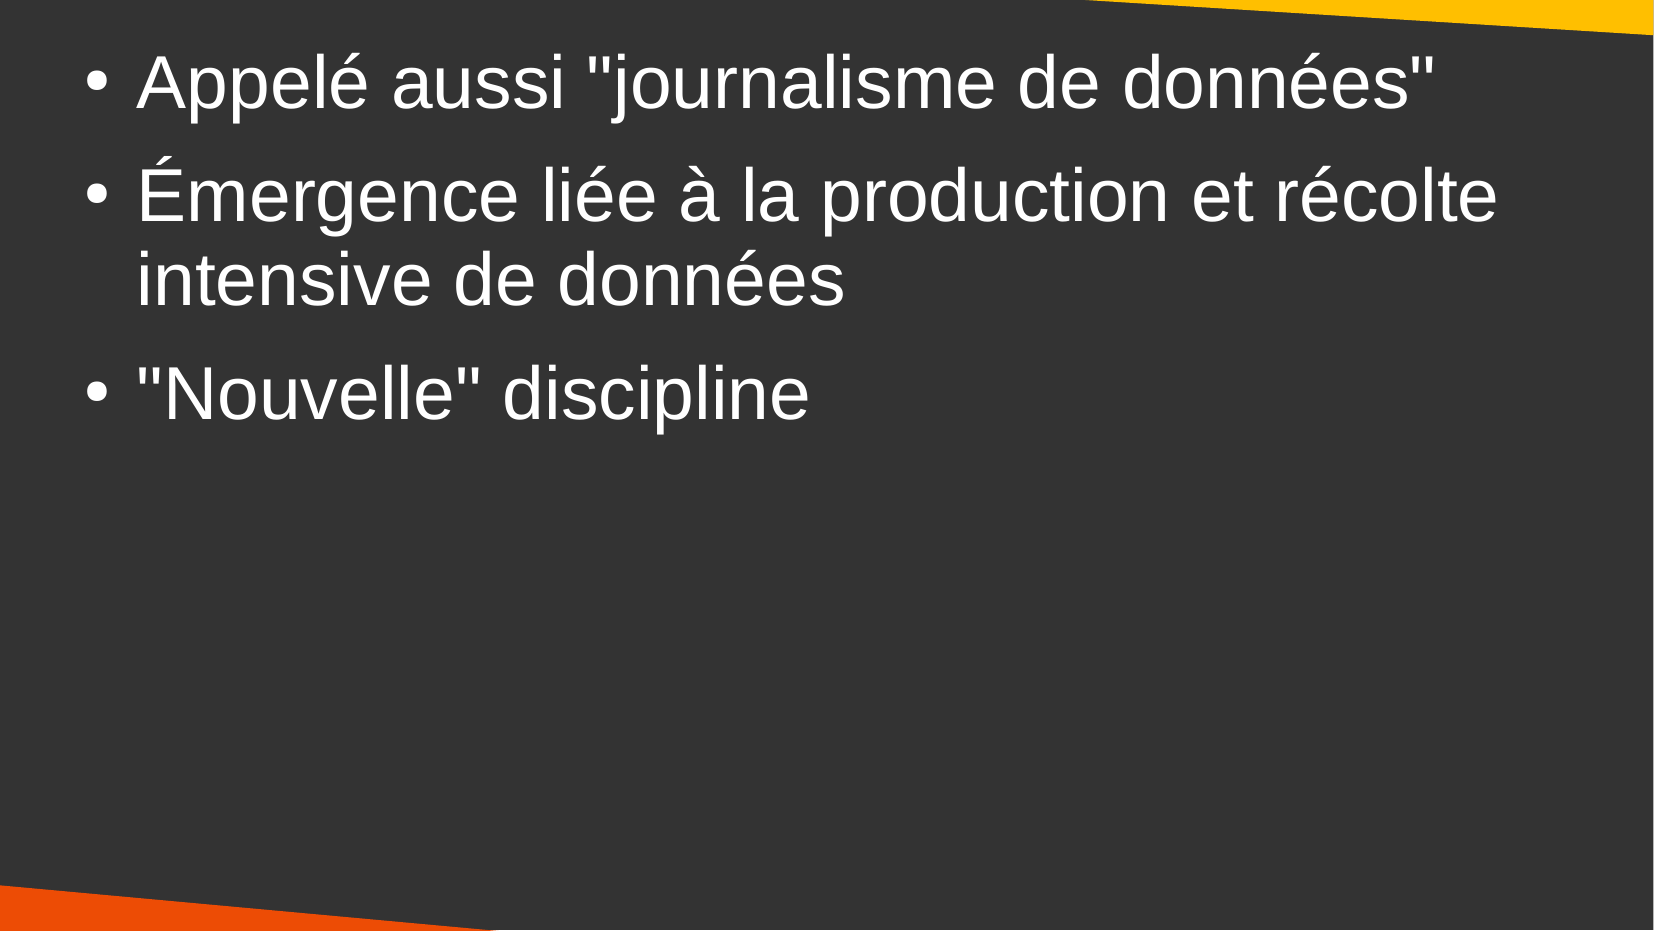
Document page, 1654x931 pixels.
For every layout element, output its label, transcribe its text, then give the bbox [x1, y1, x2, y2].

text_box [1085, 0, 1654, 36]
text_box [0, 885, 499, 931]
list Appelé aussi "journalisme de données" Émergence liée à la production et récolte intensive de données "Nouvelle" discipline [65, 40, 1554, 851]
